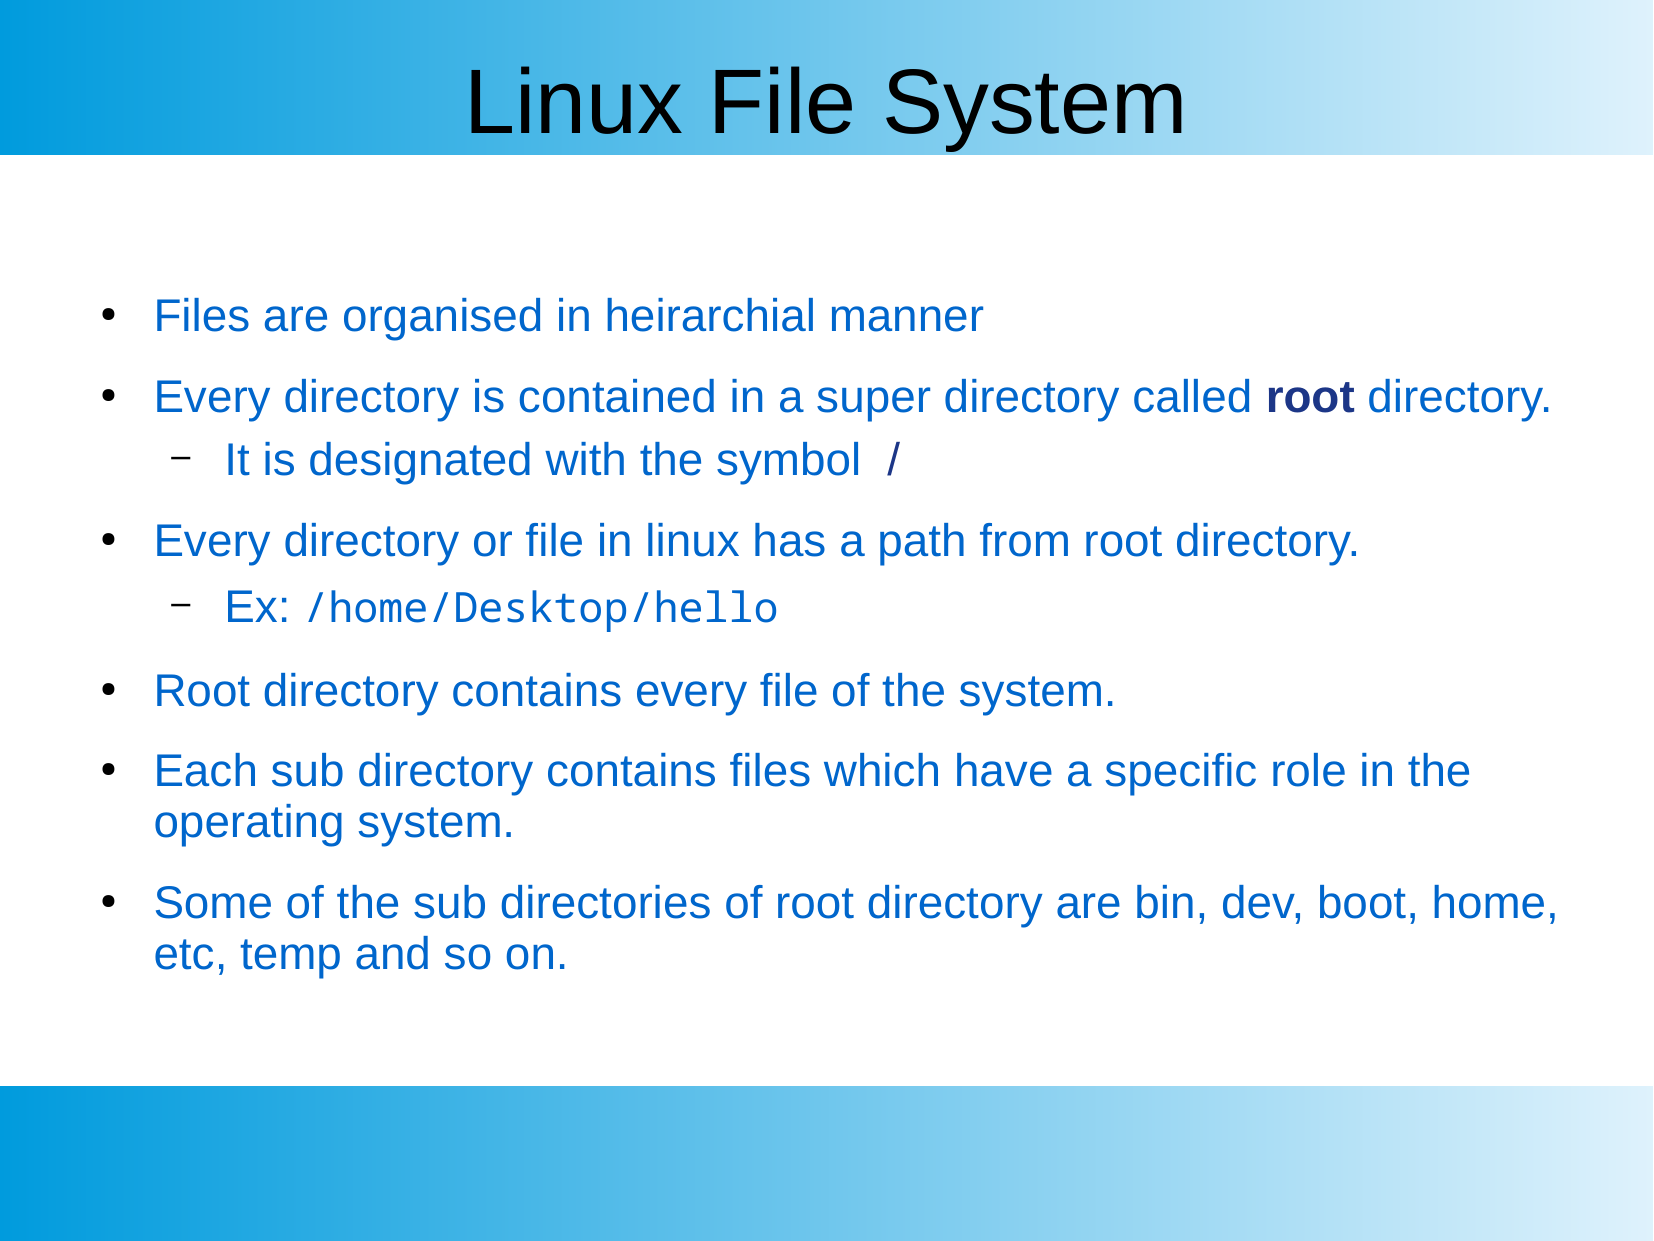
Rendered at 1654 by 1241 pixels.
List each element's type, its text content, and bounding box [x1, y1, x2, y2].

list Files are organised in heirarchial manner Every directory is contained in a super directory called root directory. It is designated with the symbol / Every directory or file in linux has a path from root directory. Ex: /home/Desktop/hello Root directory contains every file of the system. Each sub directory contains files which have a specific role in the operating system. Some of the sub directories of root directory are bin, dev, boot, home, etc, temp and so on. [82, 290, 1571, 1010]
title Linux File System [82, 49, 1571, 155]
